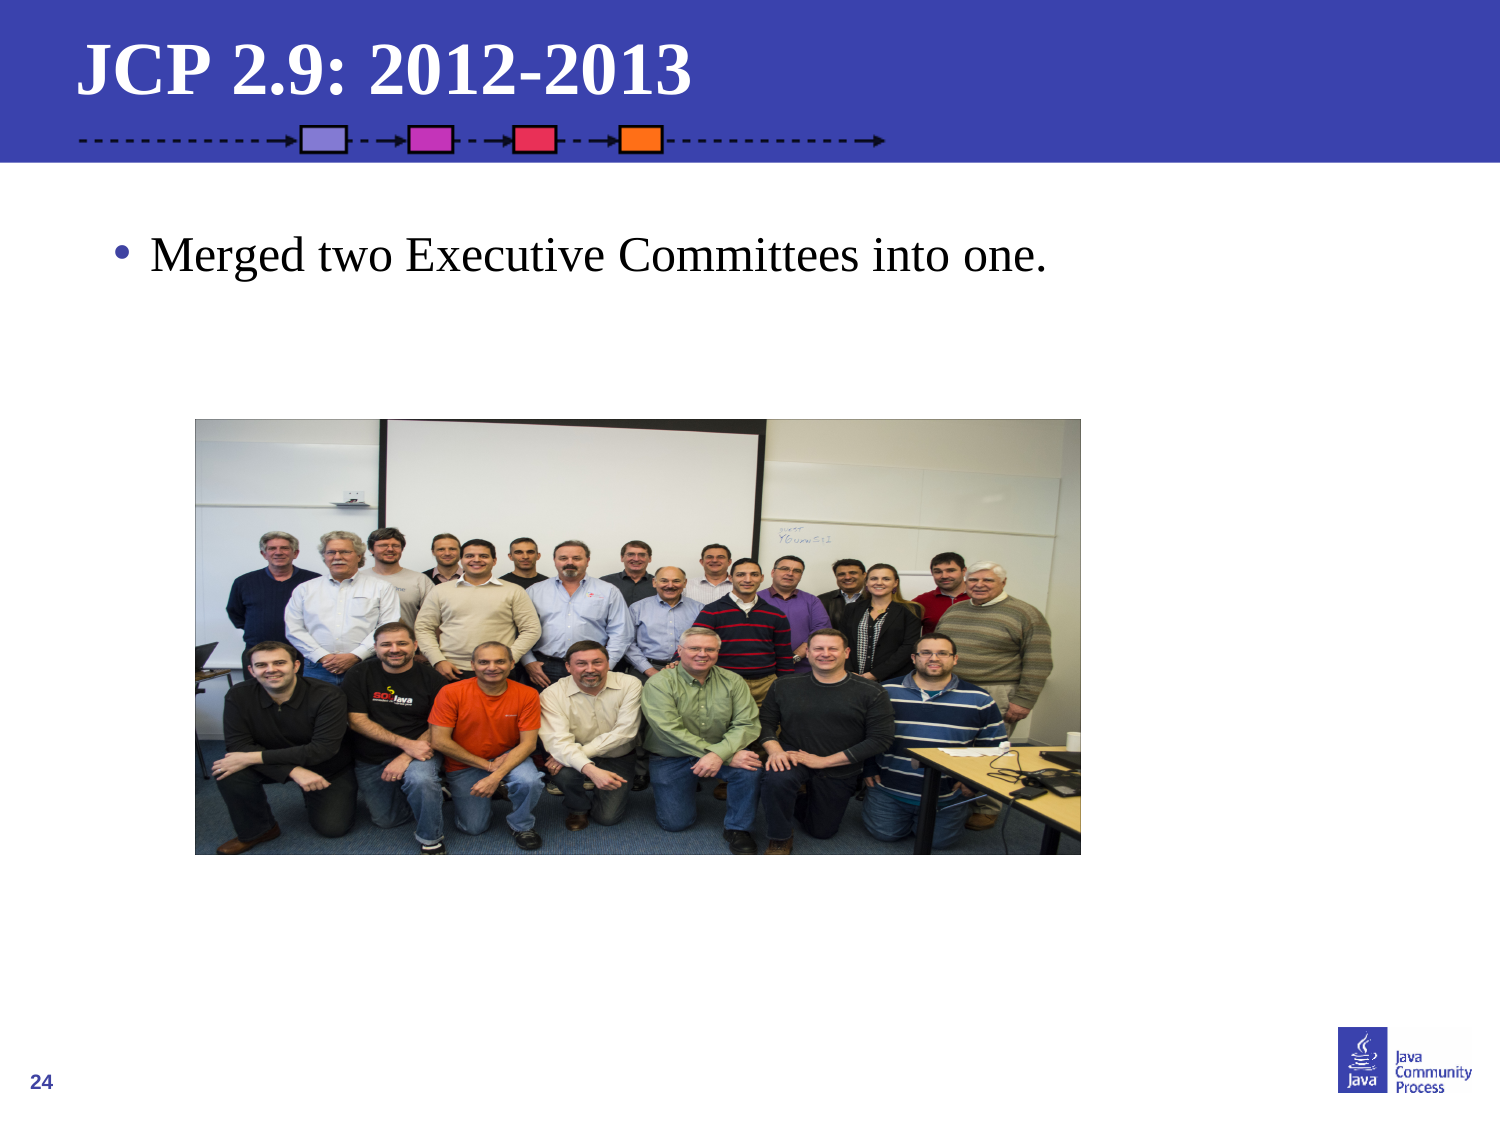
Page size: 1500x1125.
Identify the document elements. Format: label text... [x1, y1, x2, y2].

list Merged two Executive Committees into one. [112, 225, 1425, 940]
picture [1337, 1026, 1472, 1093]
title JCP 2.9: 2012-2013 [75, 16, 1407, 125]
picture [70, 125, 897, 156]
picture [195, 419, 1081, 856]
